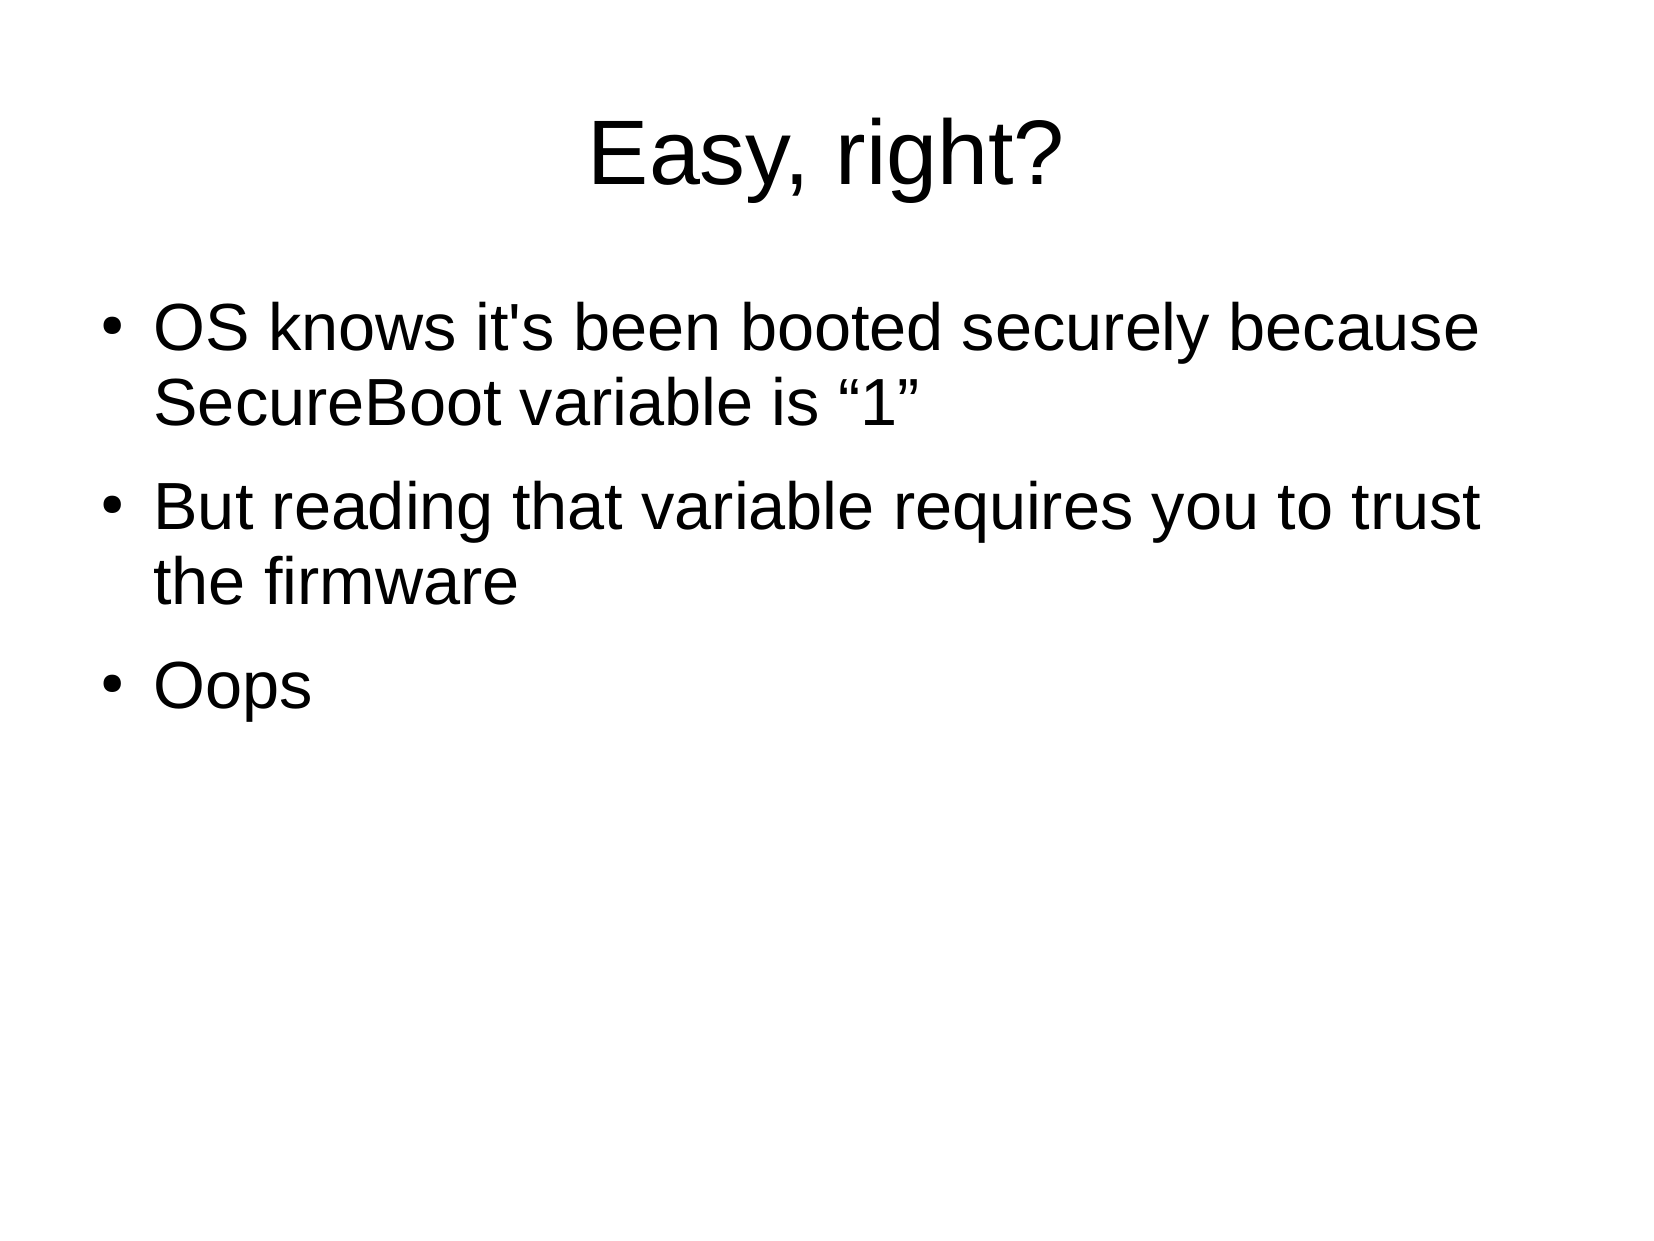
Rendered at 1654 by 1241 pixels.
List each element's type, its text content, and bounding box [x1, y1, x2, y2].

list OS knows it's been booted securely because SecureBoot variable is “1” But reading that variable requires you to trust the firmware Oops [82, 290, 1571, 1109]
title Easy, right? [82, 49, 1571, 257]
